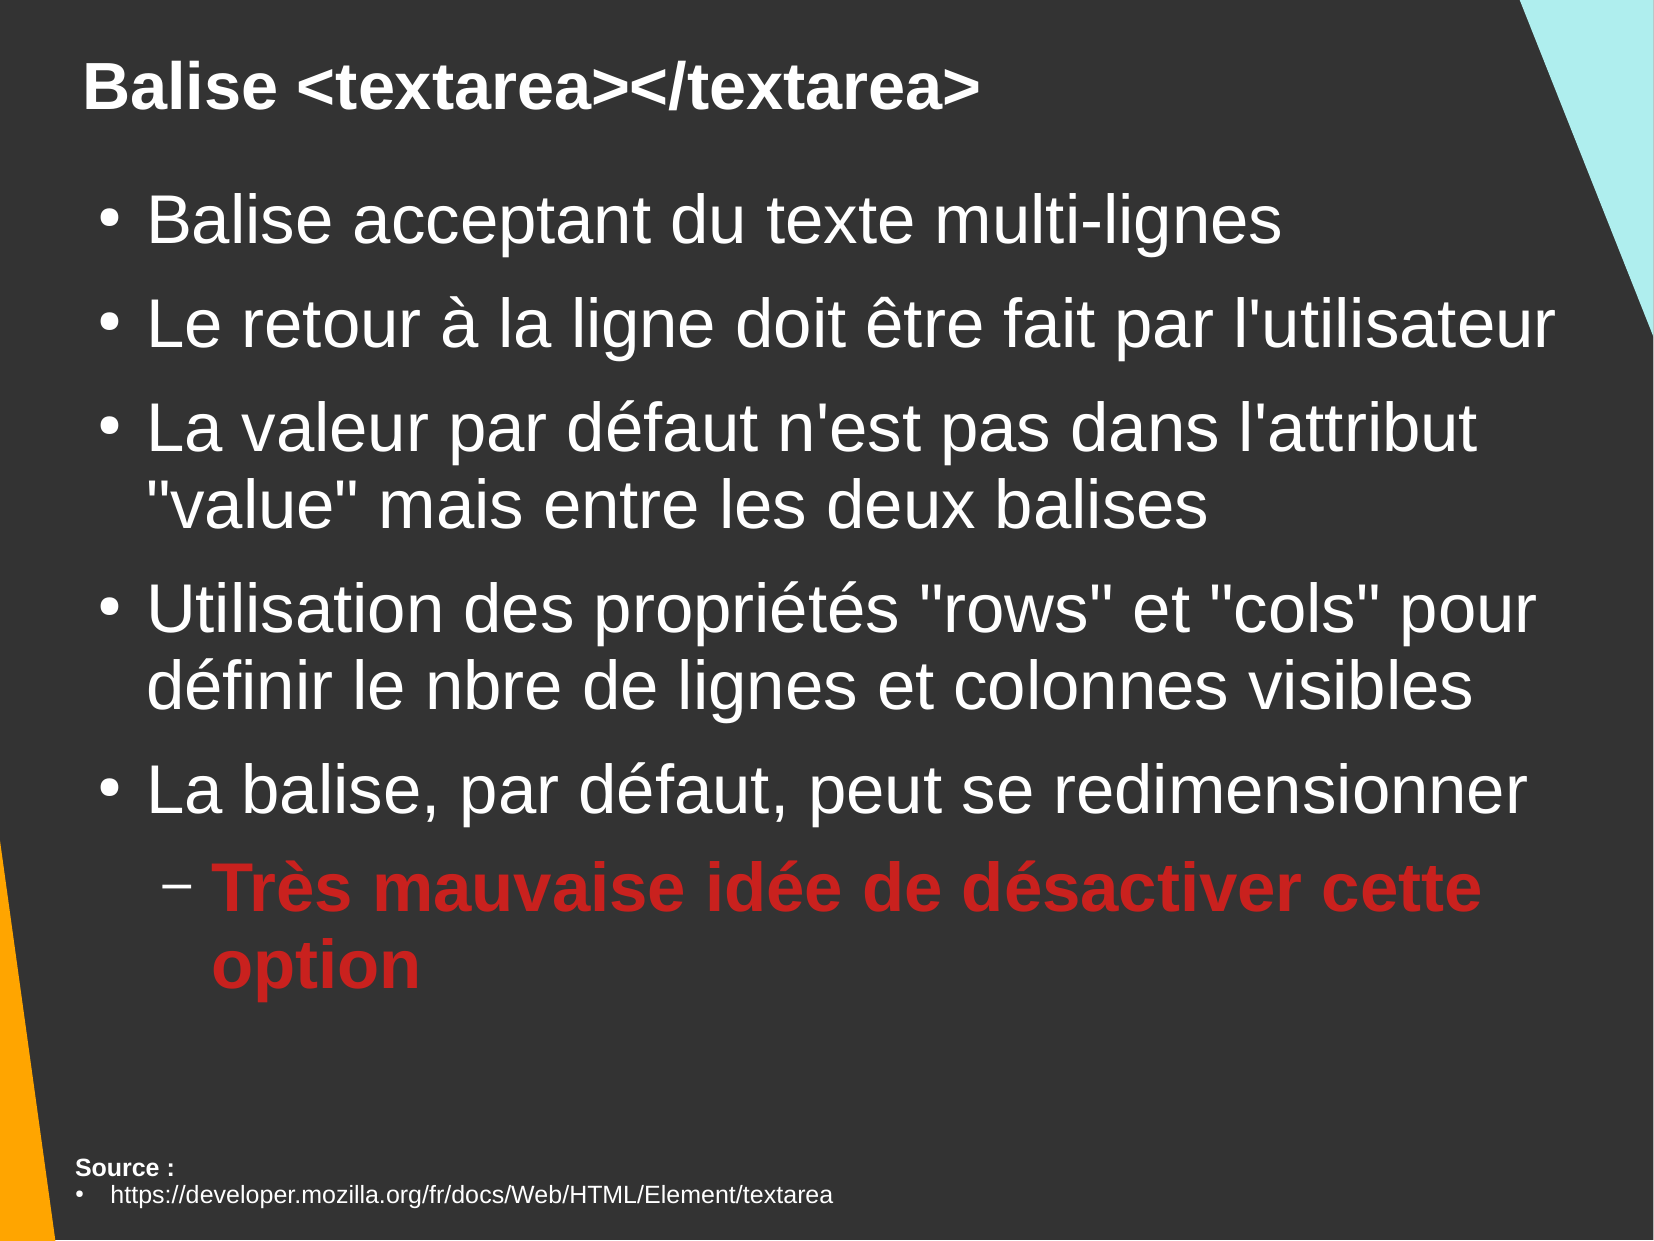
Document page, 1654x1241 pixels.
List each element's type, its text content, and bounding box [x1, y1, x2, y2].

title Balise <textarea></textarea> [82, 49, 1571, 152]
text_box [1519, 0, 1654, 339]
text_box Source : https://developer.mozilla.org/fr/docs/Web/HTML/Element/textarea [60, 1145, 1546, 1217]
list Balise acceptant du texte multi-lignes Le retour à la ligne doit être fait par l'utilisateur La valeur par défaut n'est pas dans l'attribut "value" mais entre les deux balises Utilisation des propriétés "rows" et "cols" pour définir le nbre de lignes et colonnes visibles La balise, par défaut, peut se redimensionner Très mauvaise idée de désactiver cette option [80, 180, 1605, 1063]
text_box [0, 840, 56, 1241]
